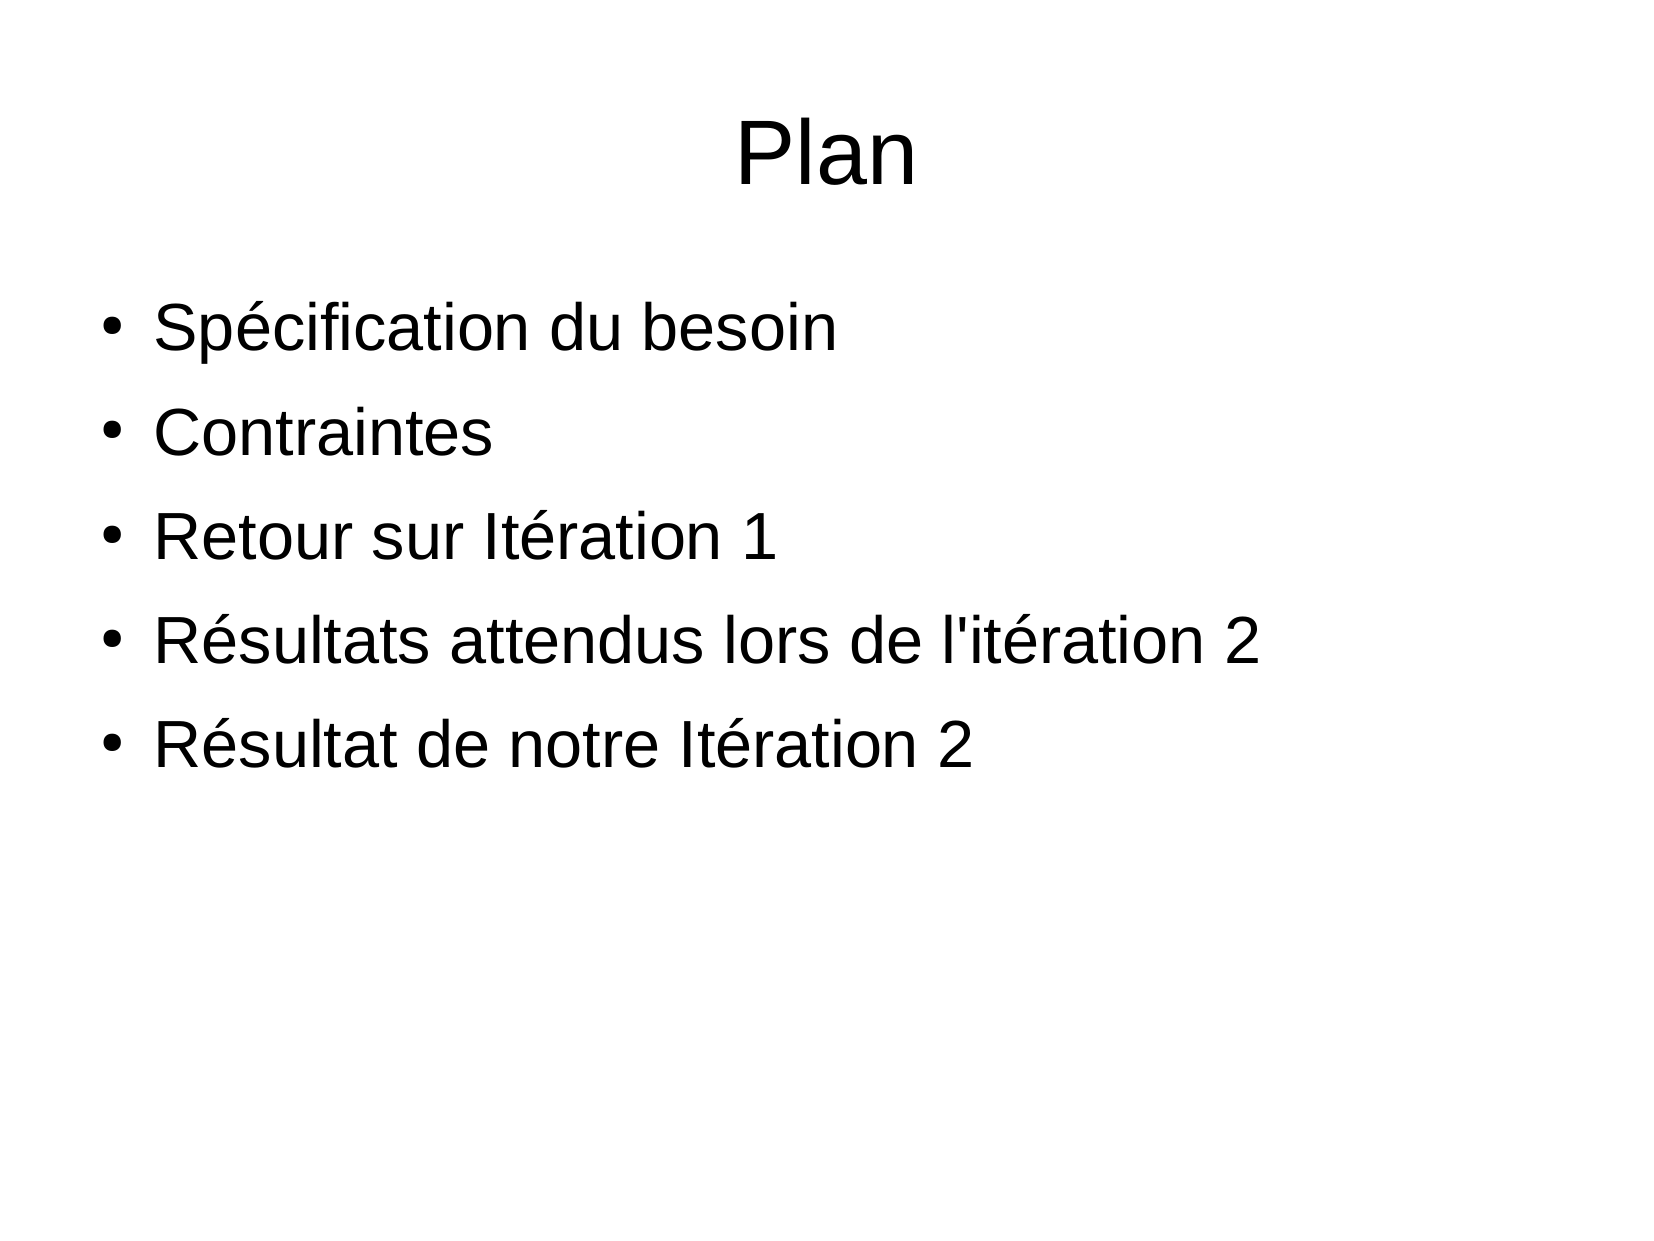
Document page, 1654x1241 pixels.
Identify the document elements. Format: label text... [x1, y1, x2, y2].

list Spécification du besoin Contraintes Retour sur Itération 1 Résultats attendus lors de l'itération 2 Résultat de notre Itération 2 [82, 290, 1571, 1109]
title Plan [82, 49, 1571, 257]
